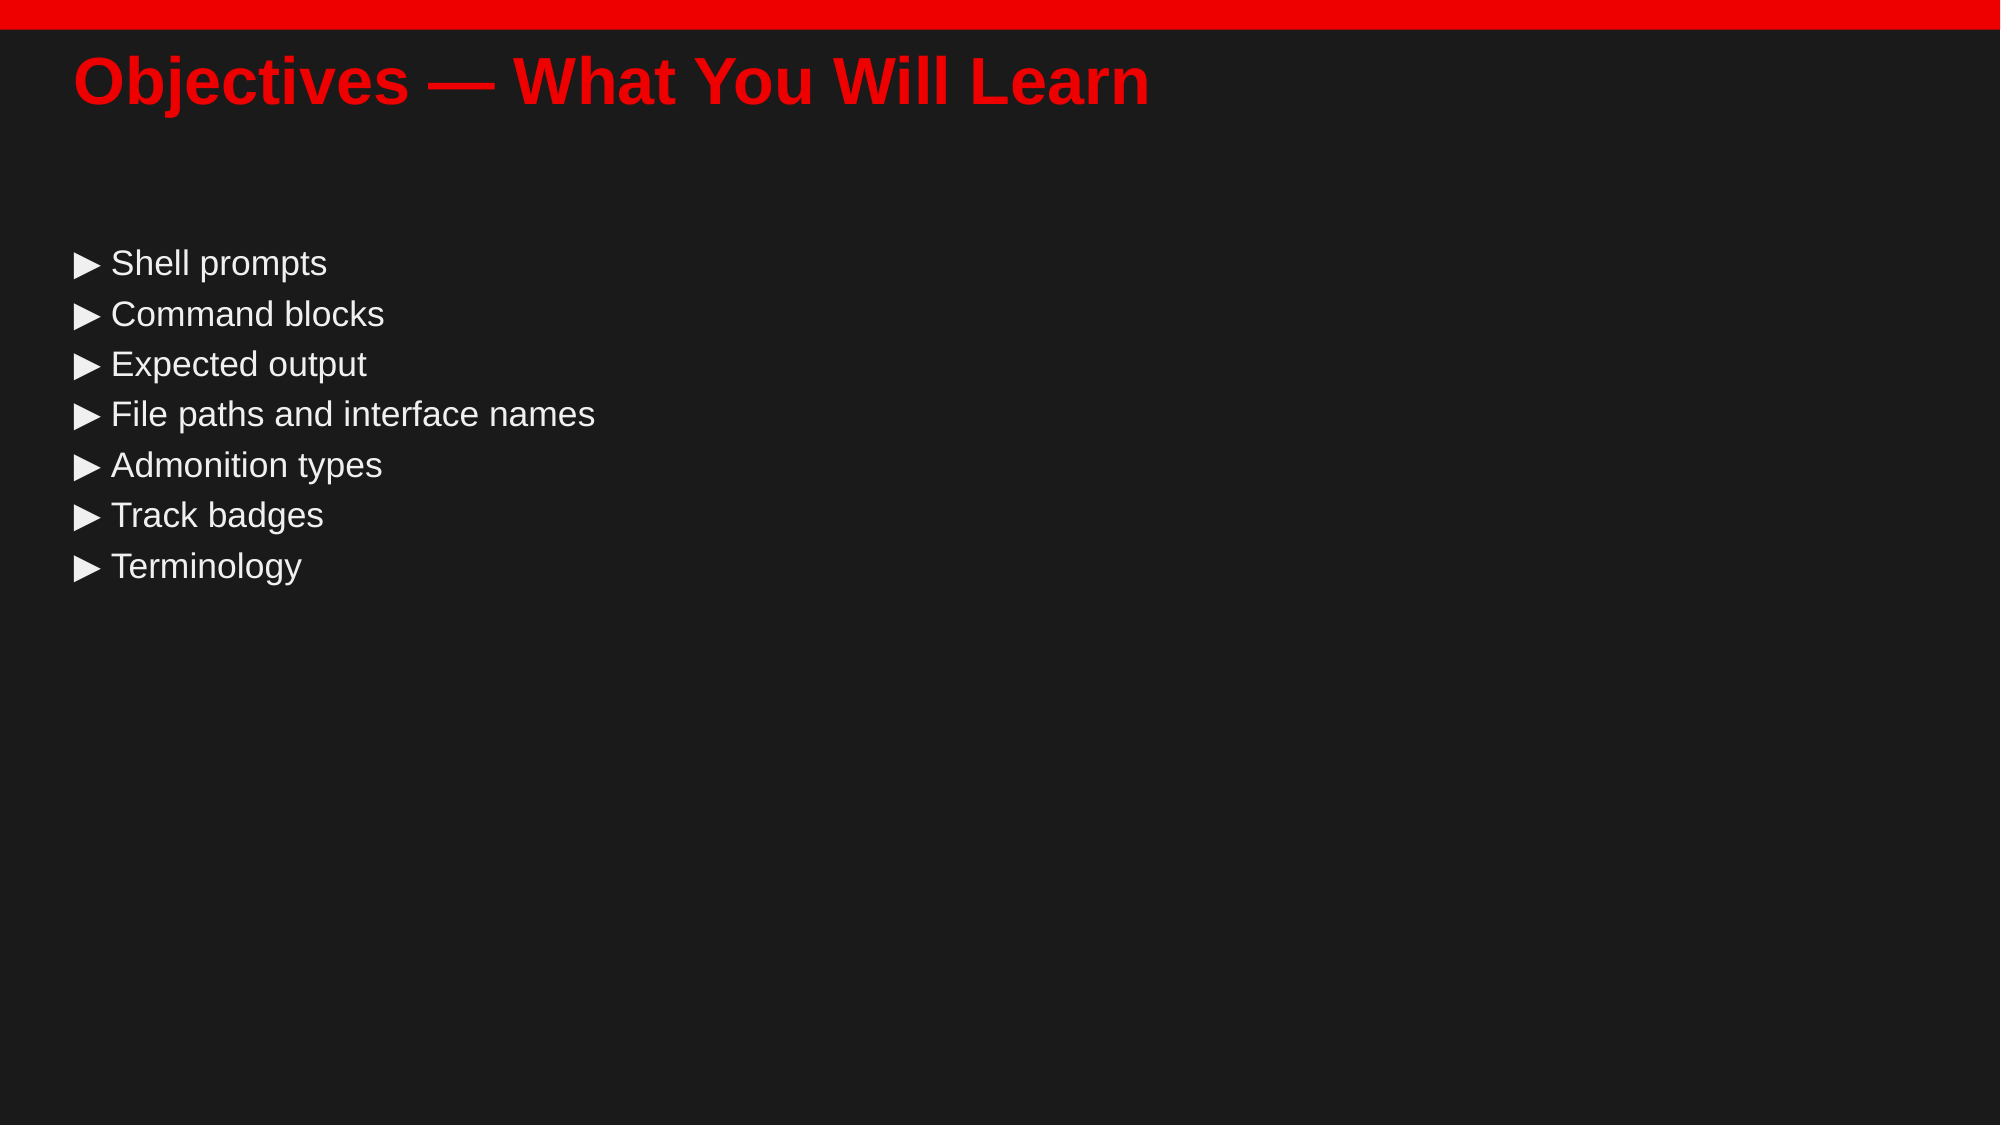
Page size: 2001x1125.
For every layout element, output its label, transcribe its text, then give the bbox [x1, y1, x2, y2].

text_box [0, 0, 2001, 30]
text_box ▶ Shell prompts ▶ Command blocks ▶ Expected output ▶ File paths and interface names ▶ Admonition types ▶ Track badges ▶ Terminology [59, 236, 1942, 1037]
text_box Objectives — What You Will Learn [59, 36, 1942, 208]
